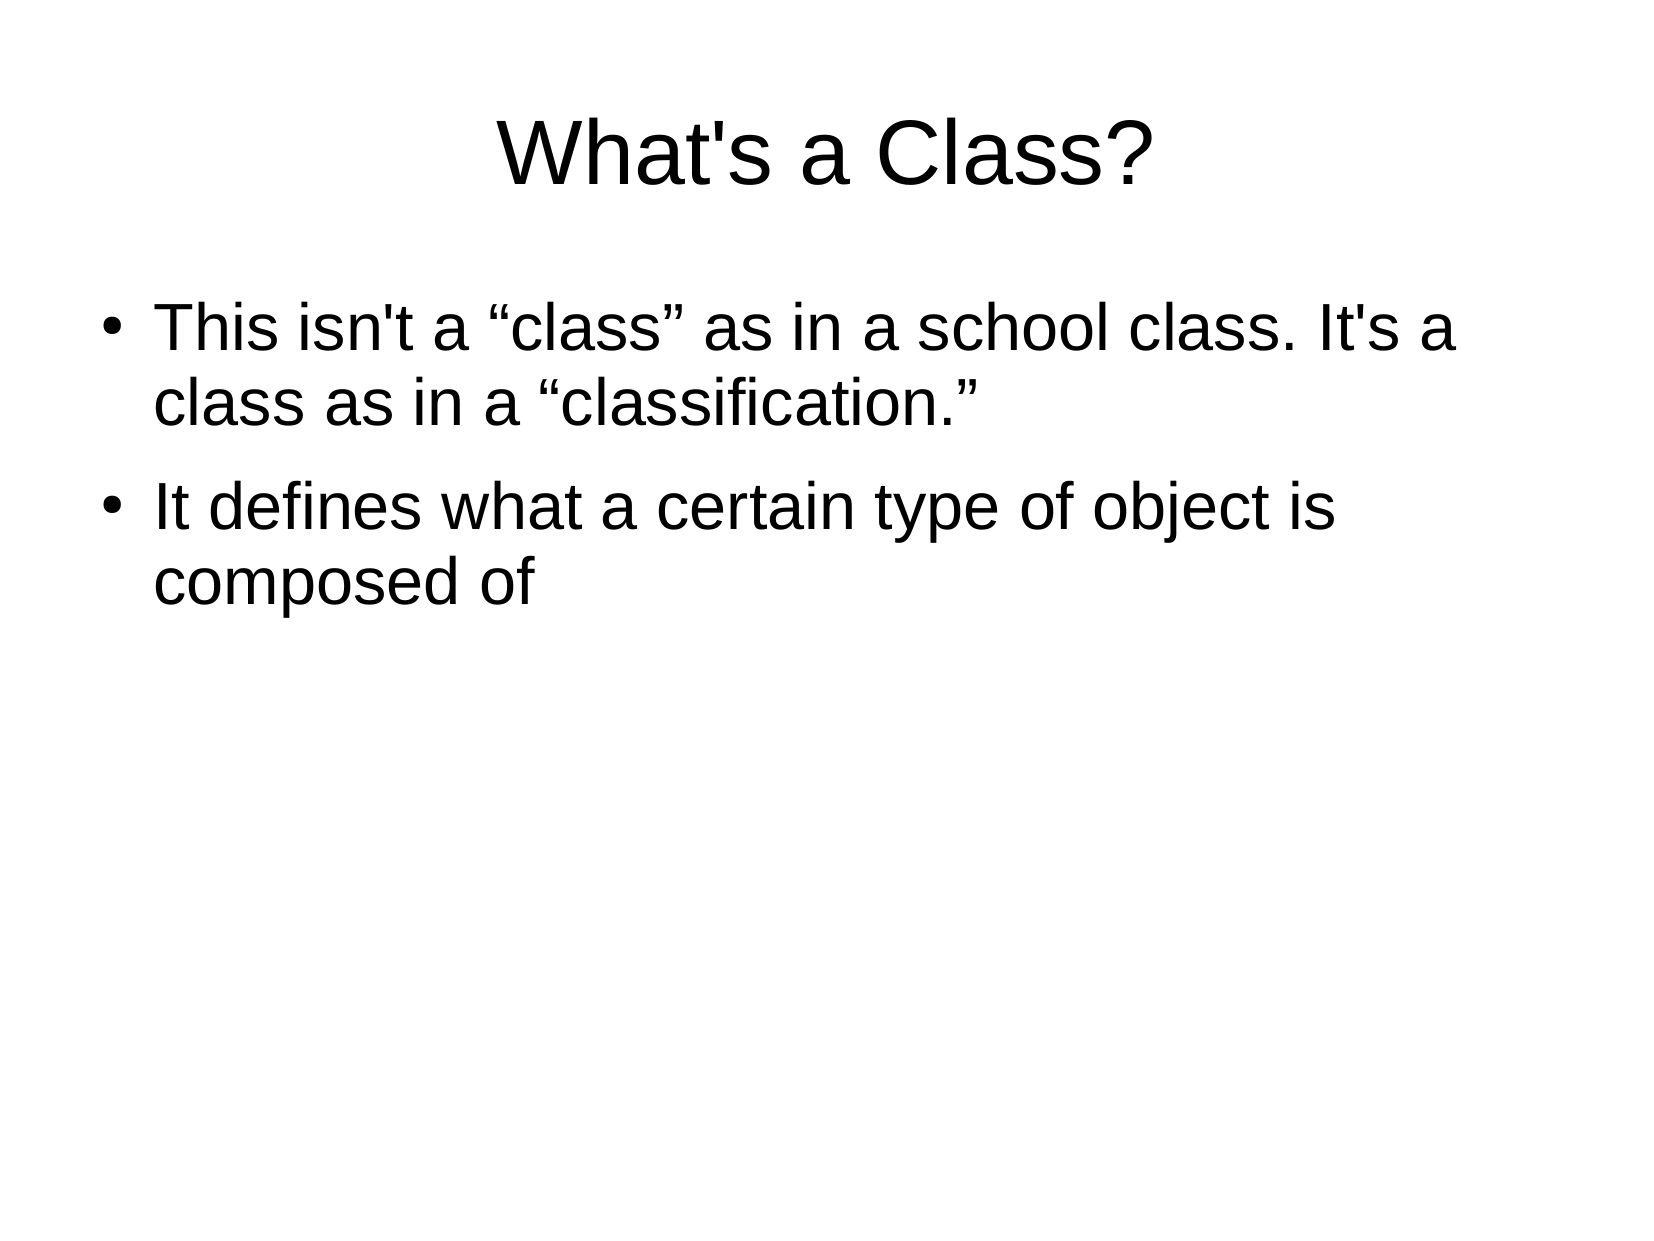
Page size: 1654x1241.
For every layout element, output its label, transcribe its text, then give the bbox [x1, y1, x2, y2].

list This isn't a “class” as in a school class. It's a class as in a “classification.” It defines what a certain type of object is composed of [82, 290, 1571, 1010]
title What's a Class? [82, 49, 1571, 257]
